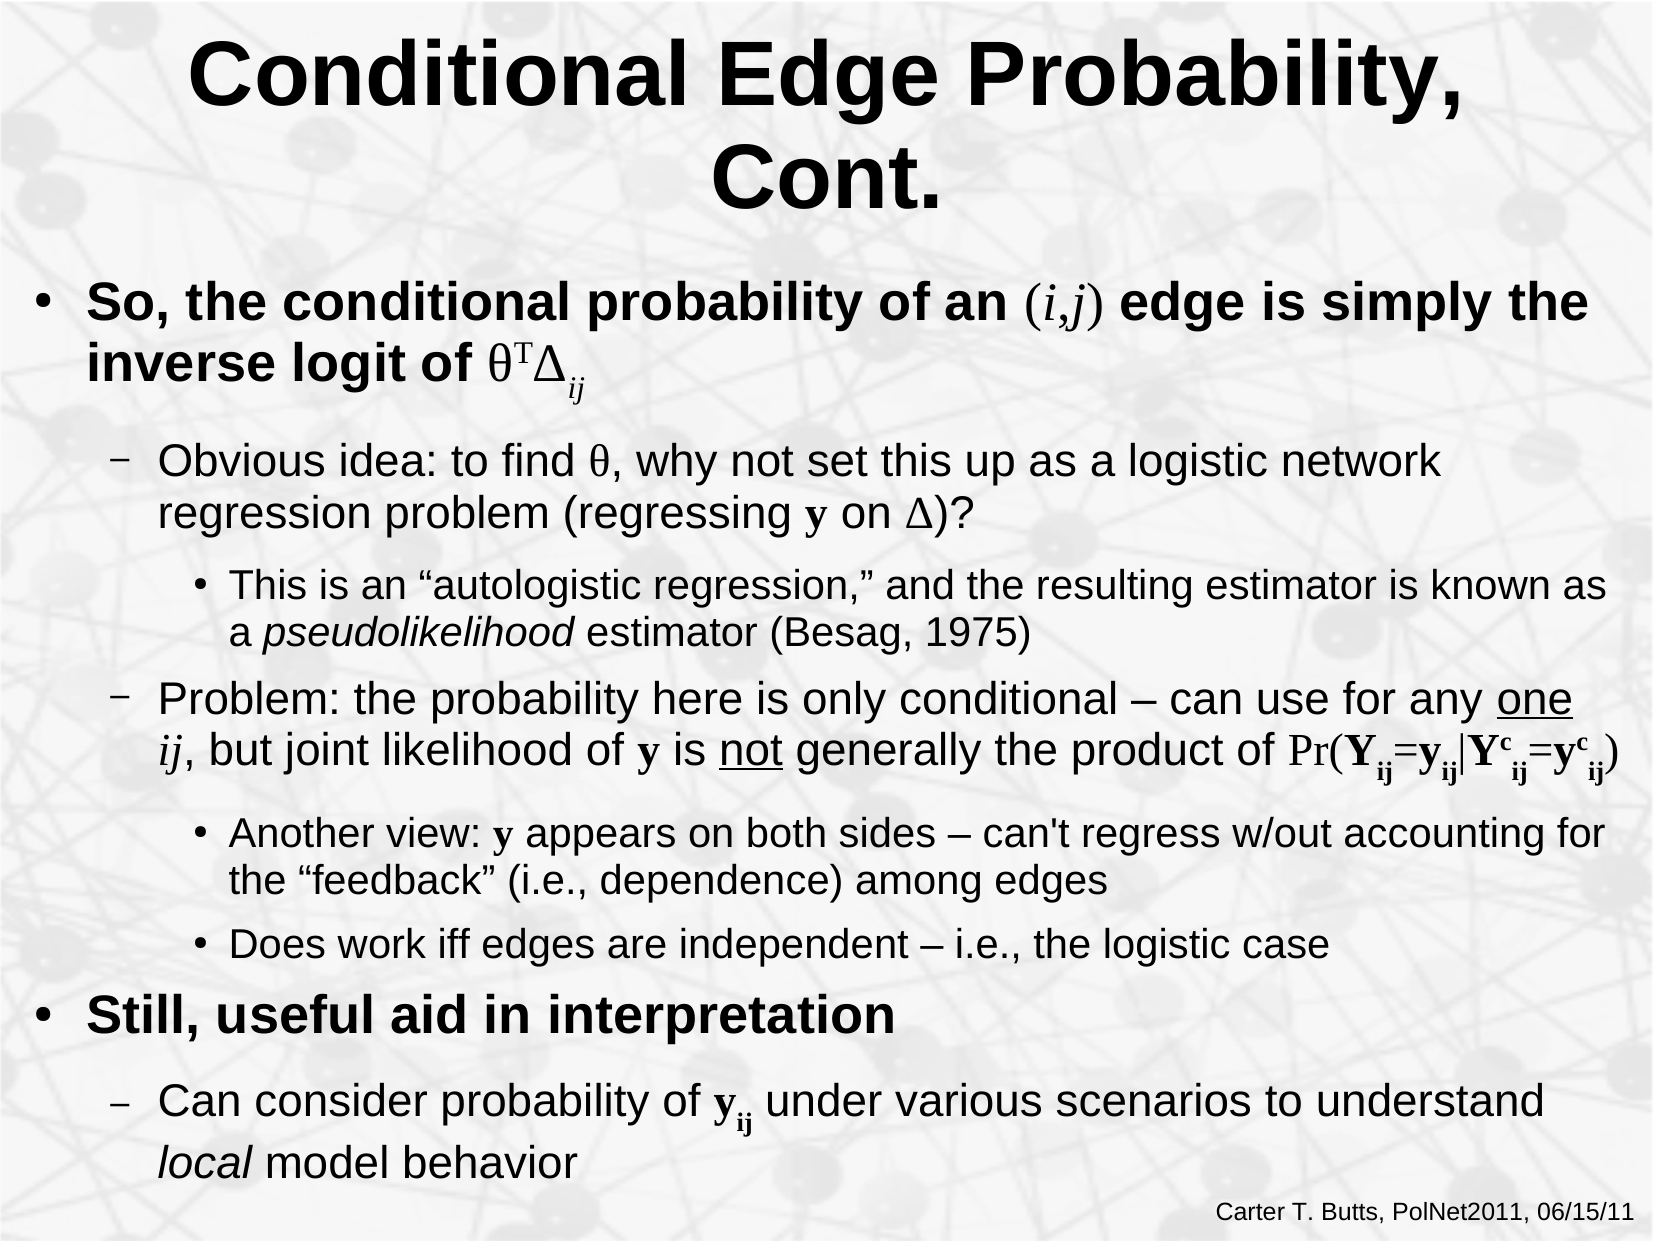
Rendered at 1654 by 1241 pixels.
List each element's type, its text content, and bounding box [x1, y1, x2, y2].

picture [2, 3, 1650, 1239]
title Conditional Edge Probability, Cont. [121, 21, 1534, 230]
list So, the conditional probability of an (i,j) edge is simply the inverse logit of θTΔij Obvious idea: to find θ, why not set this up as a logistic network regression problem (regressing y on Δ)? This is an “autologistic regression,” and the resulting estimator is known as a pseudolikelihood estimator (Besag, 1975) Problem: the probability here is only conditional – can use for any one ij, but joint likelihood of y is not generally the product of Pr(Yij=yij|Ycij=ycij) Another view: y appears on both sides – can't regress w/out accounting for the “feedback” (i.e., dependence) among edges Does work iff edges are independent – i.e., the logistic case Still, useful aid in interpretation Can consider probability of yij under various scenarios to understand local model behavior [15, 271, 1625, 1189]
